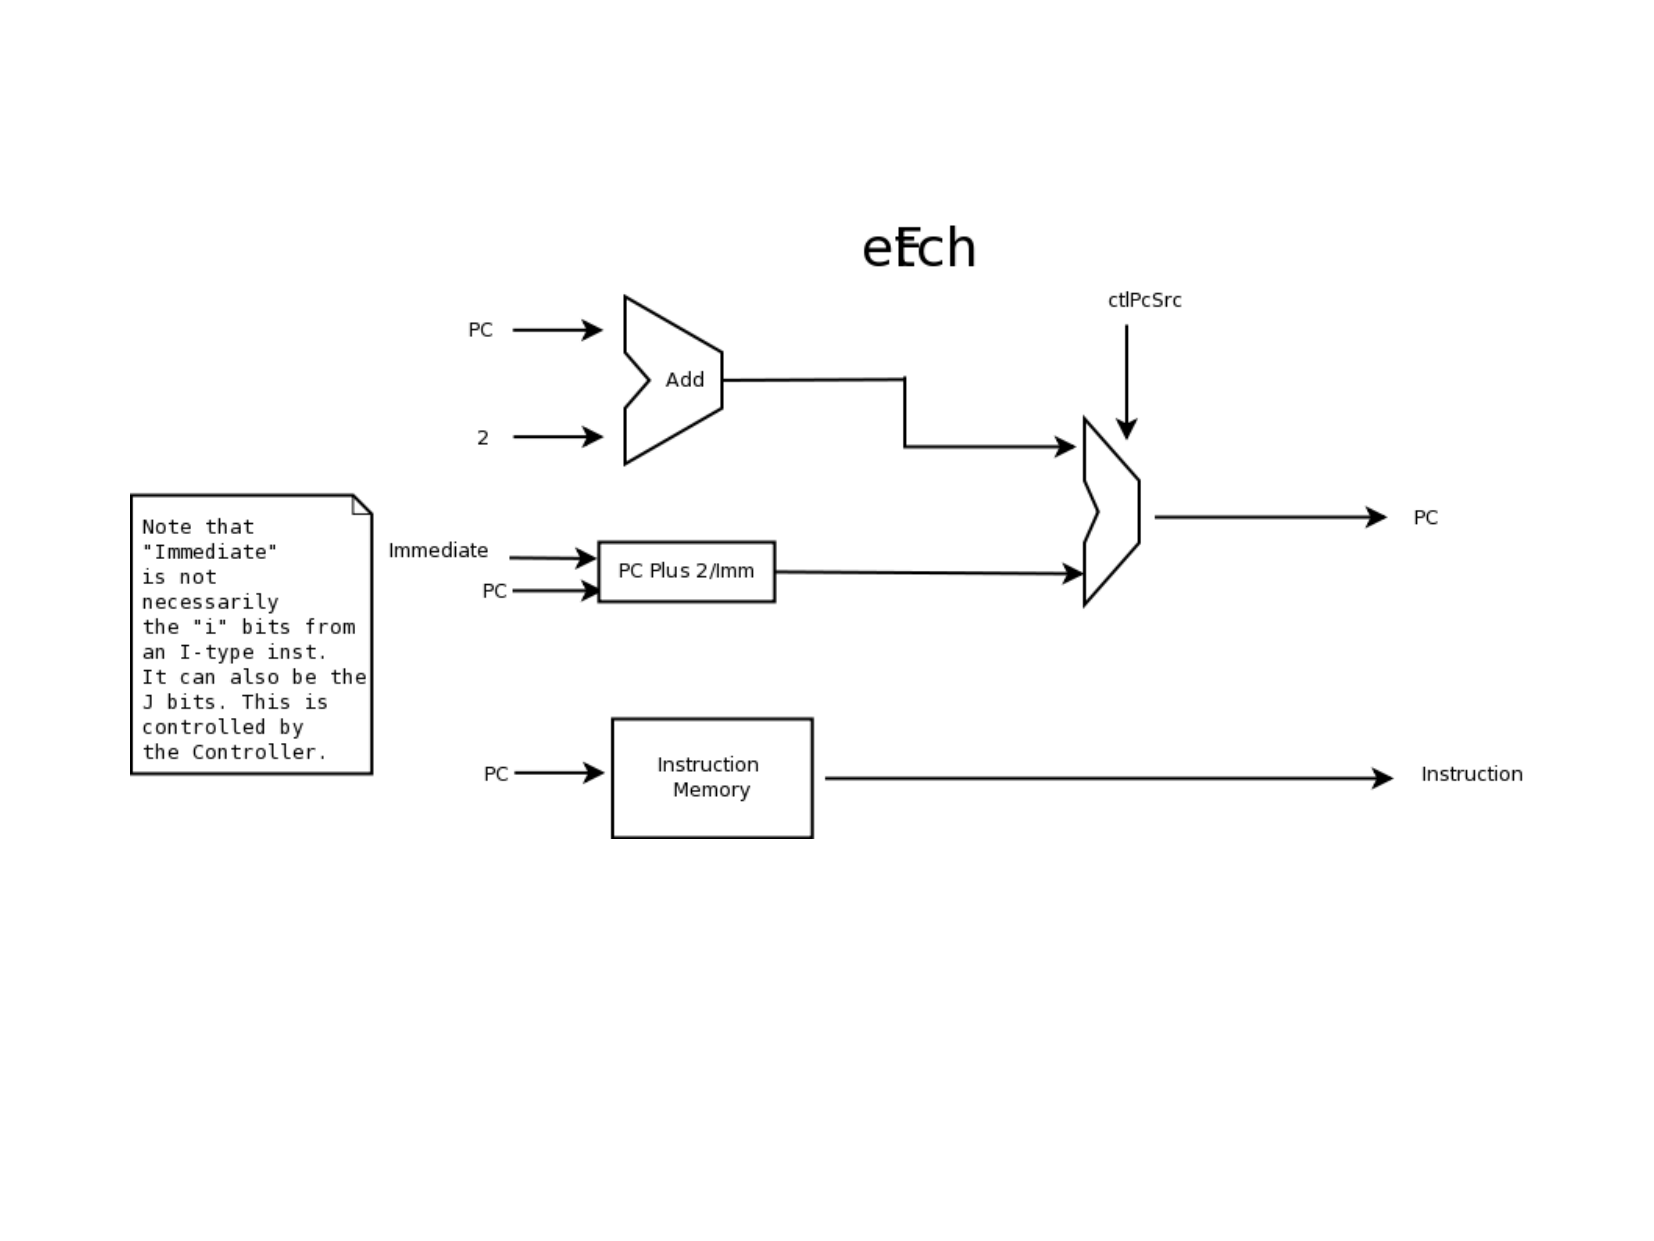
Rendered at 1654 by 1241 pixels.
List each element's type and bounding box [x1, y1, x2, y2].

picture [130, 218, 1527, 840]
